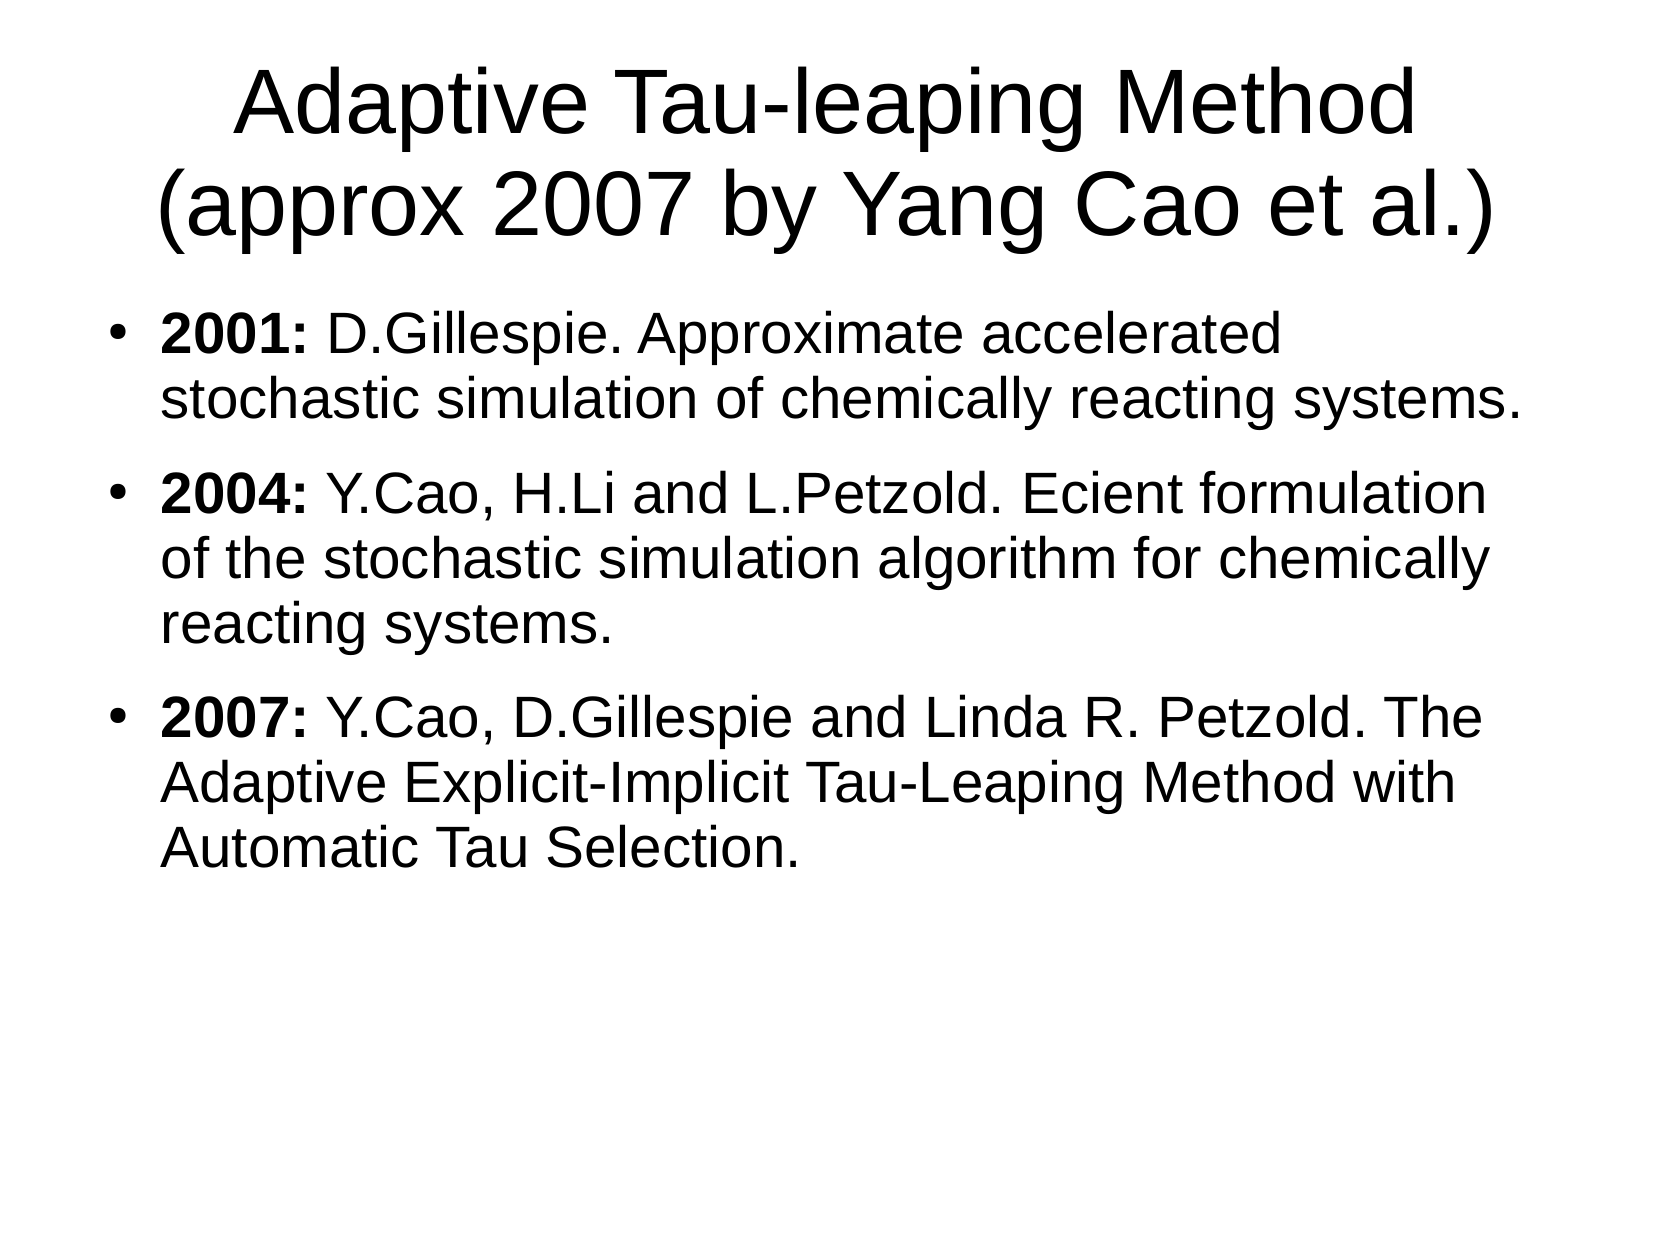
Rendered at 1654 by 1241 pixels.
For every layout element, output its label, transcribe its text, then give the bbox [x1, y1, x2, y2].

list 2001: D.Gillespie. Approximate accelerated stochastic simulation of chemically reacting systems. 2004: Y.Cao, H.Li and L.Petzold. Ecient formulation of the stochastic simulation algorithm for chemically reacting systems. 2007: Y.Cao, D.Gillespie and Linda R. Petzold. The Adaptive Explicit-Implicit Tau-Leaping Method with Automatic Tau Selection. [89, 300, 1546, 1021]
title Adaptive Tau-leaping Method (approx 2007 by Yang Cao et al.) [82, 49, 1571, 257]
